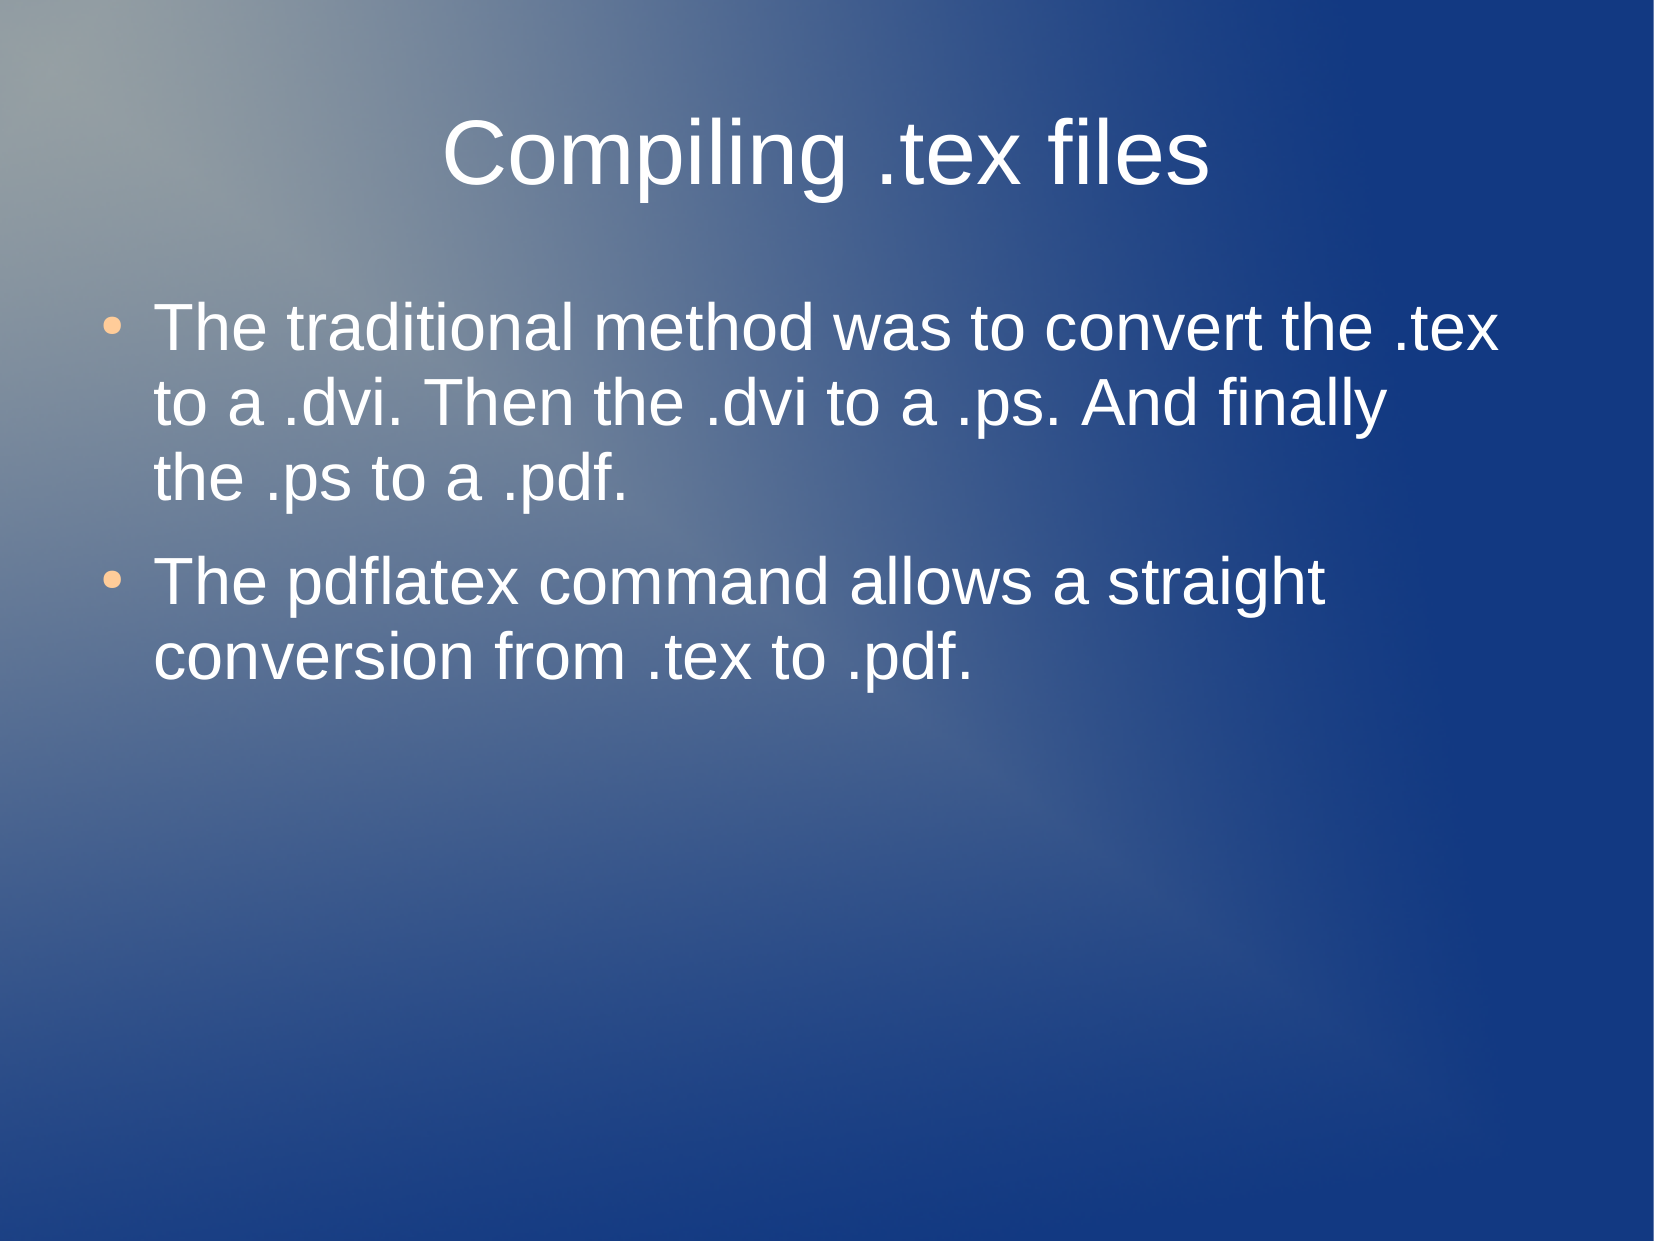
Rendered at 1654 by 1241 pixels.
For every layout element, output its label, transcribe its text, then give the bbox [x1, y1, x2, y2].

picture [0, 0, 1654, 1241]
title Compiling .tex files [82, 49, 1571, 257]
list The traditional method was to convert the .tex to a .dvi. Then the .dvi to a .ps. And finally the .ps to a .pdf. The pdflatex command allows a straight conversion from .tex to .pdf. [82, 290, 1571, 1010]
